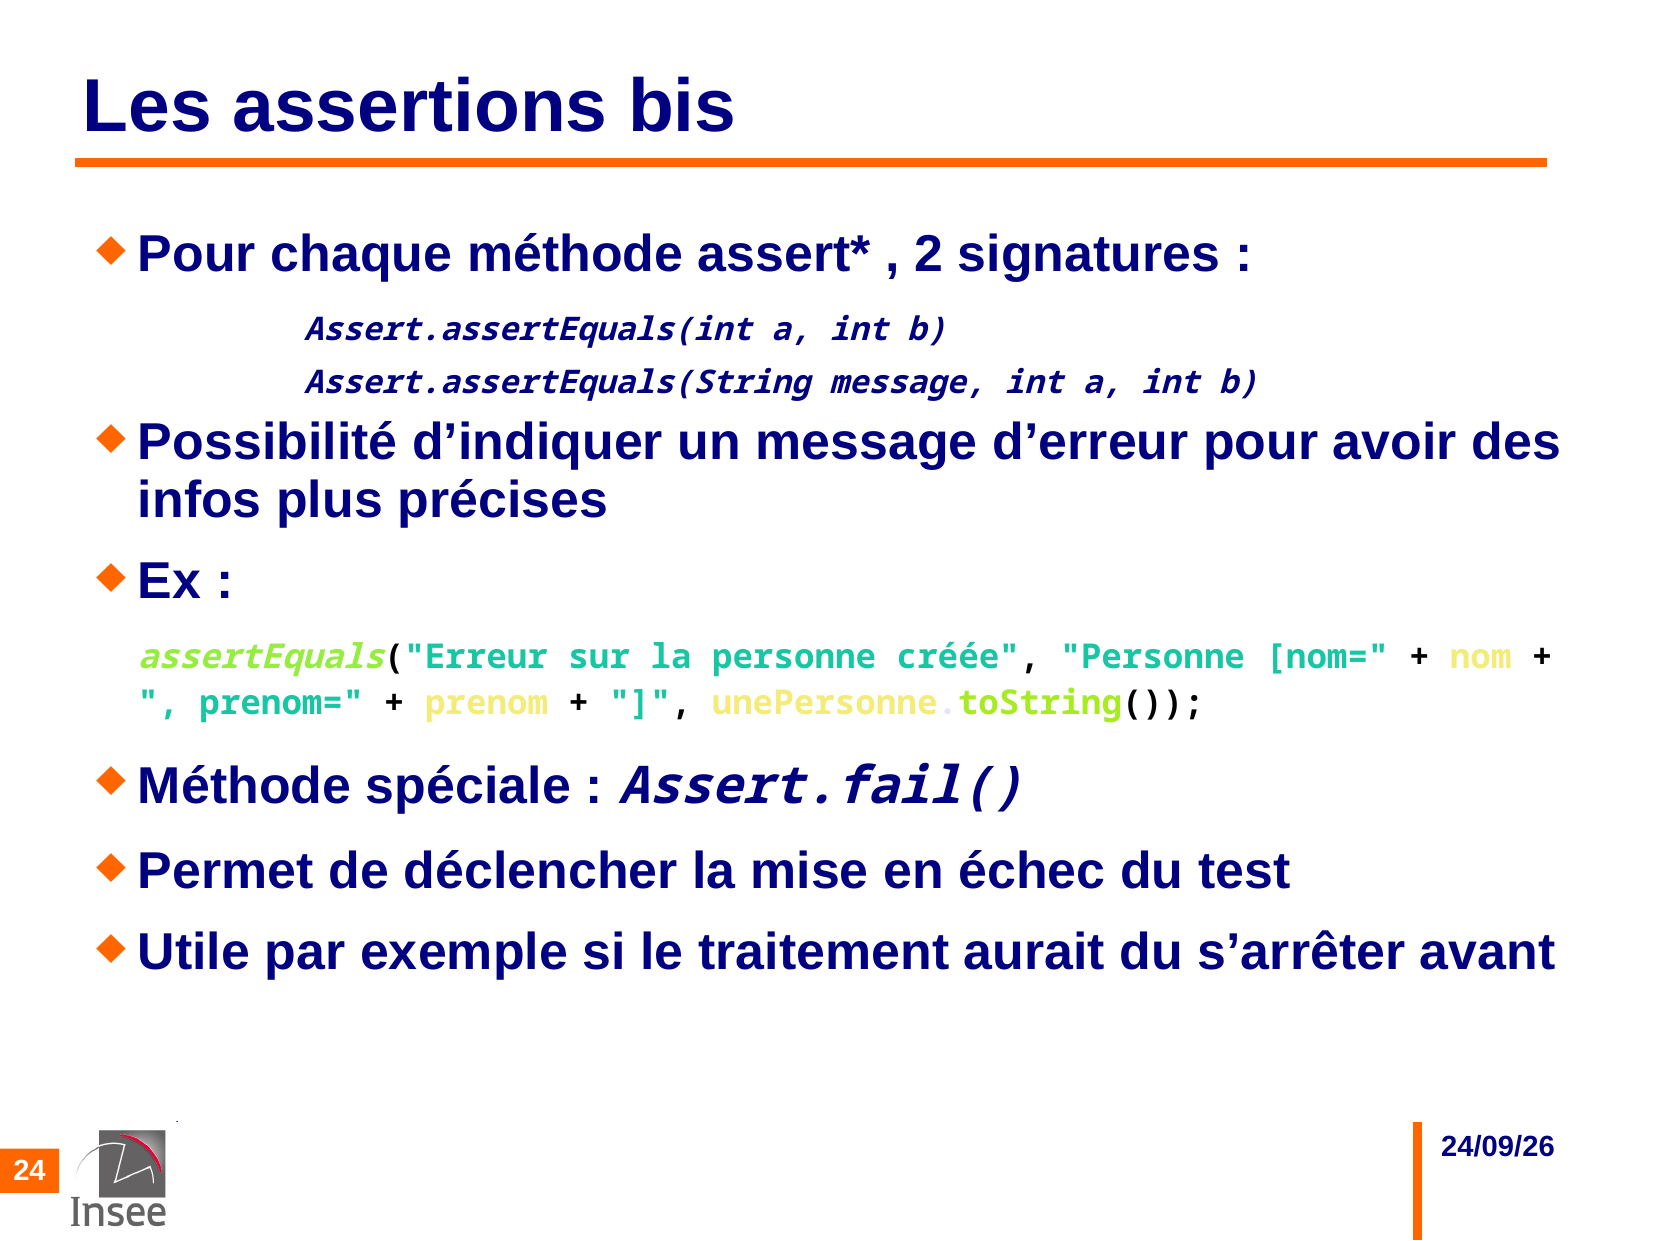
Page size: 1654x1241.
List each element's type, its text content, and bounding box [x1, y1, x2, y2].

picture [62, 1121, 178, 1241]
title Les assertions bis [82, 49, 1619, 163]
list Pour chaque méthode assert* , 2 signatures : Assert.assertEquals(int a, int b) Assert.assertEquals(String message, int a, int b) Possibilité d’indiquer un message d’erreur pour avoir des infos plus précises Ex : assertEquals("Erreur sur la personne créée", "Personne [nom=" + nom + ", prenom=" + prenom + "]", unePersonne.toString()); Méthode spéciale : Assert.fail() Permet de déclencher la mise en échec du test Utile par exemple si le traitement aurait du s’arrêter avant [82, 224, 1571, 1051]
